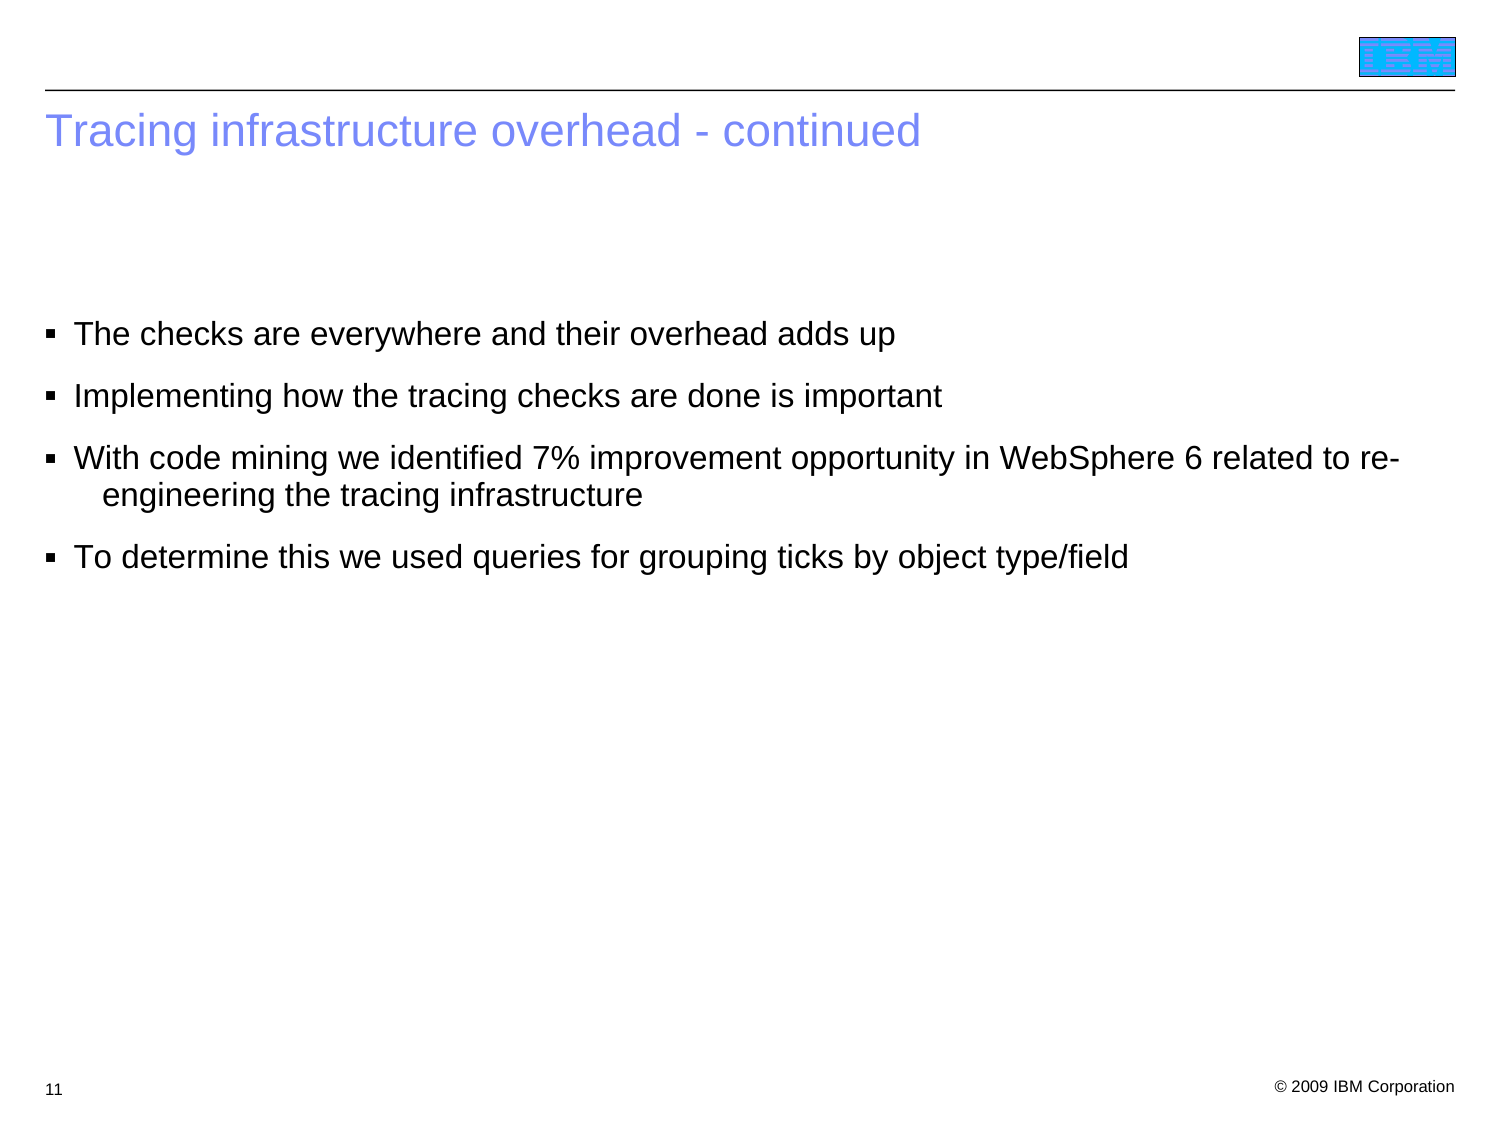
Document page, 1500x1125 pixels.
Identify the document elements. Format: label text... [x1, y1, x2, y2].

list The checks are everywhere and their overhead adds up Implementing how the tracing checks are done is important With code mining we identified 7% improvement opportunity in WebSphere 6 related to re-engineering the tracing infrastructure To determine this we used queries for grouping ticks by object type/field [30, 307, 1456, 1058]
title Tracing infrastructure overhead - continued [30, 97, 1456, 218]
